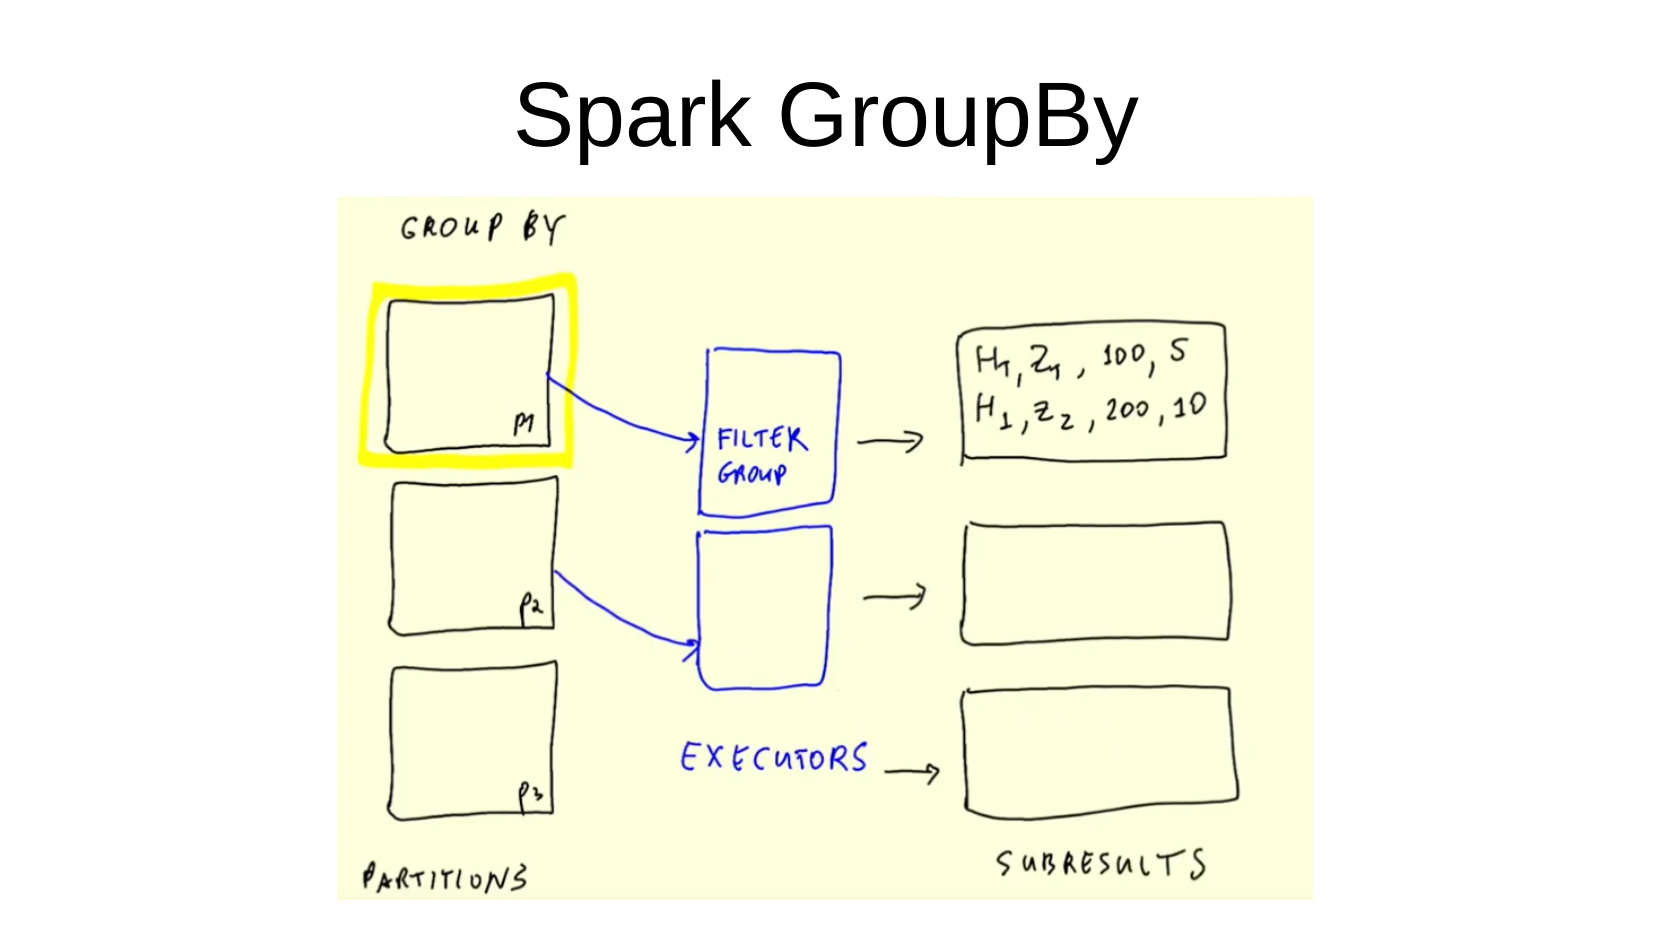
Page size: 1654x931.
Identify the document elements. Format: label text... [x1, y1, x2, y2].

title Spark GroupBy [82, 37, 1571, 193]
picture [337, 196, 1313, 901]
